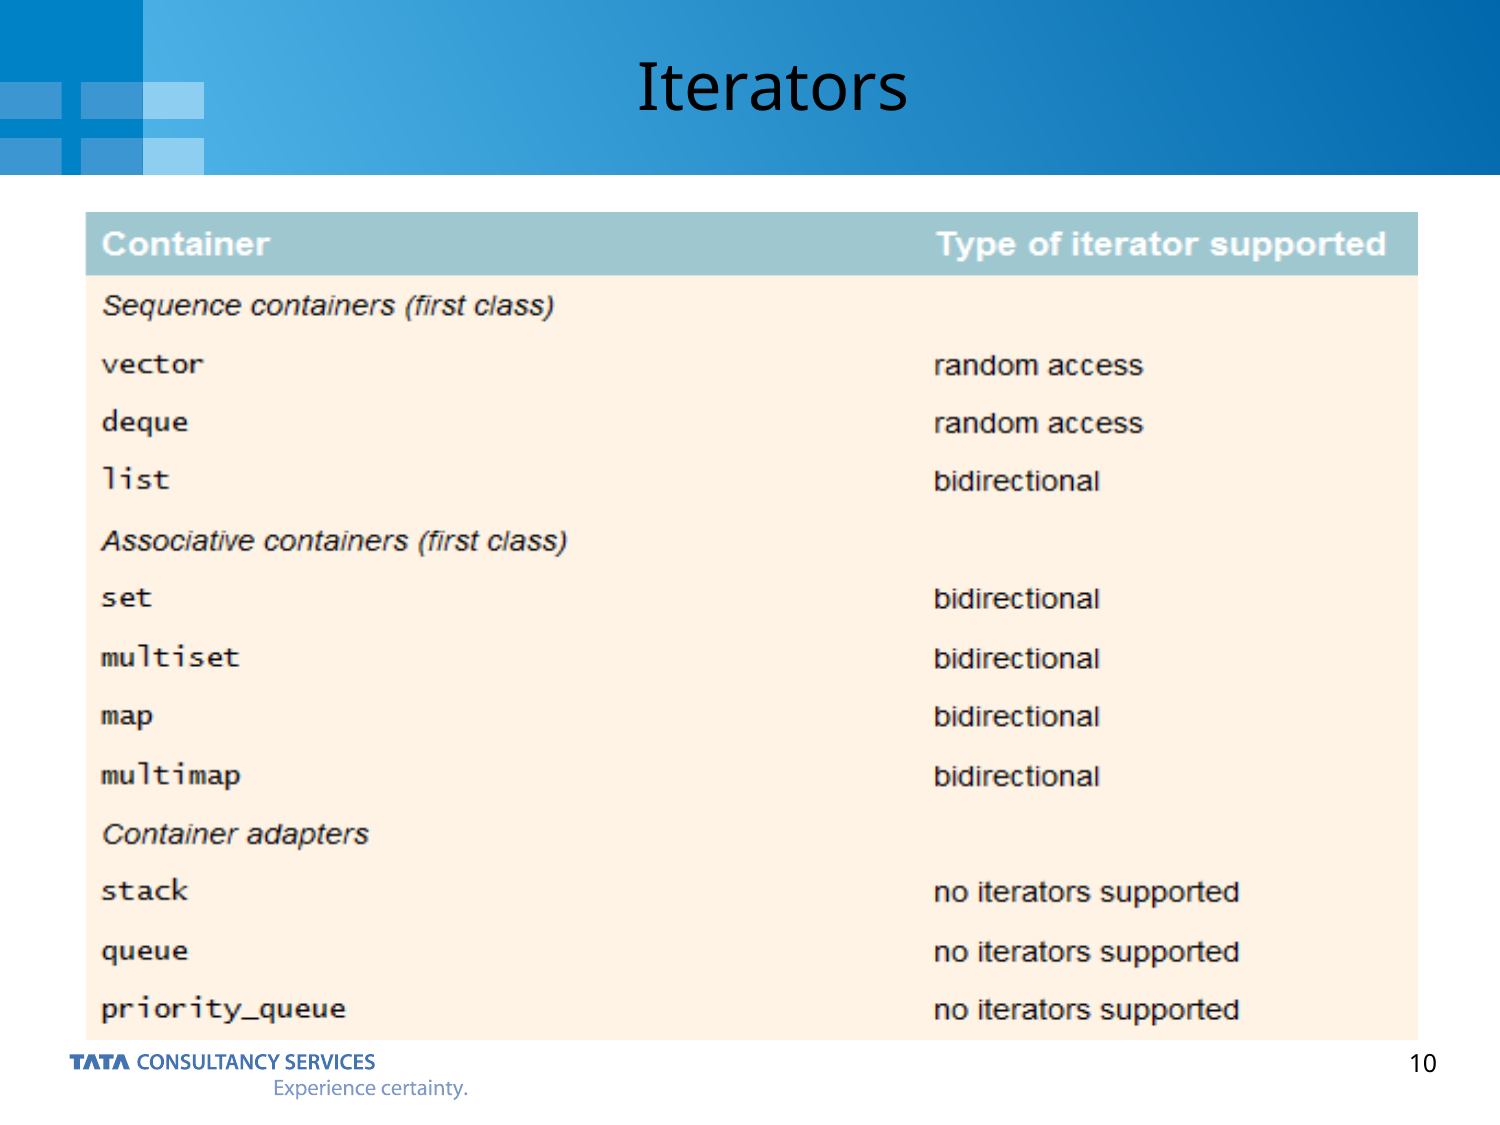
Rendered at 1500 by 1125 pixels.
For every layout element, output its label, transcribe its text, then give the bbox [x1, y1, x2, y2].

text_box Iterators [200, 1, 1347, 166]
picture [82, 212, 1418, 1040]
